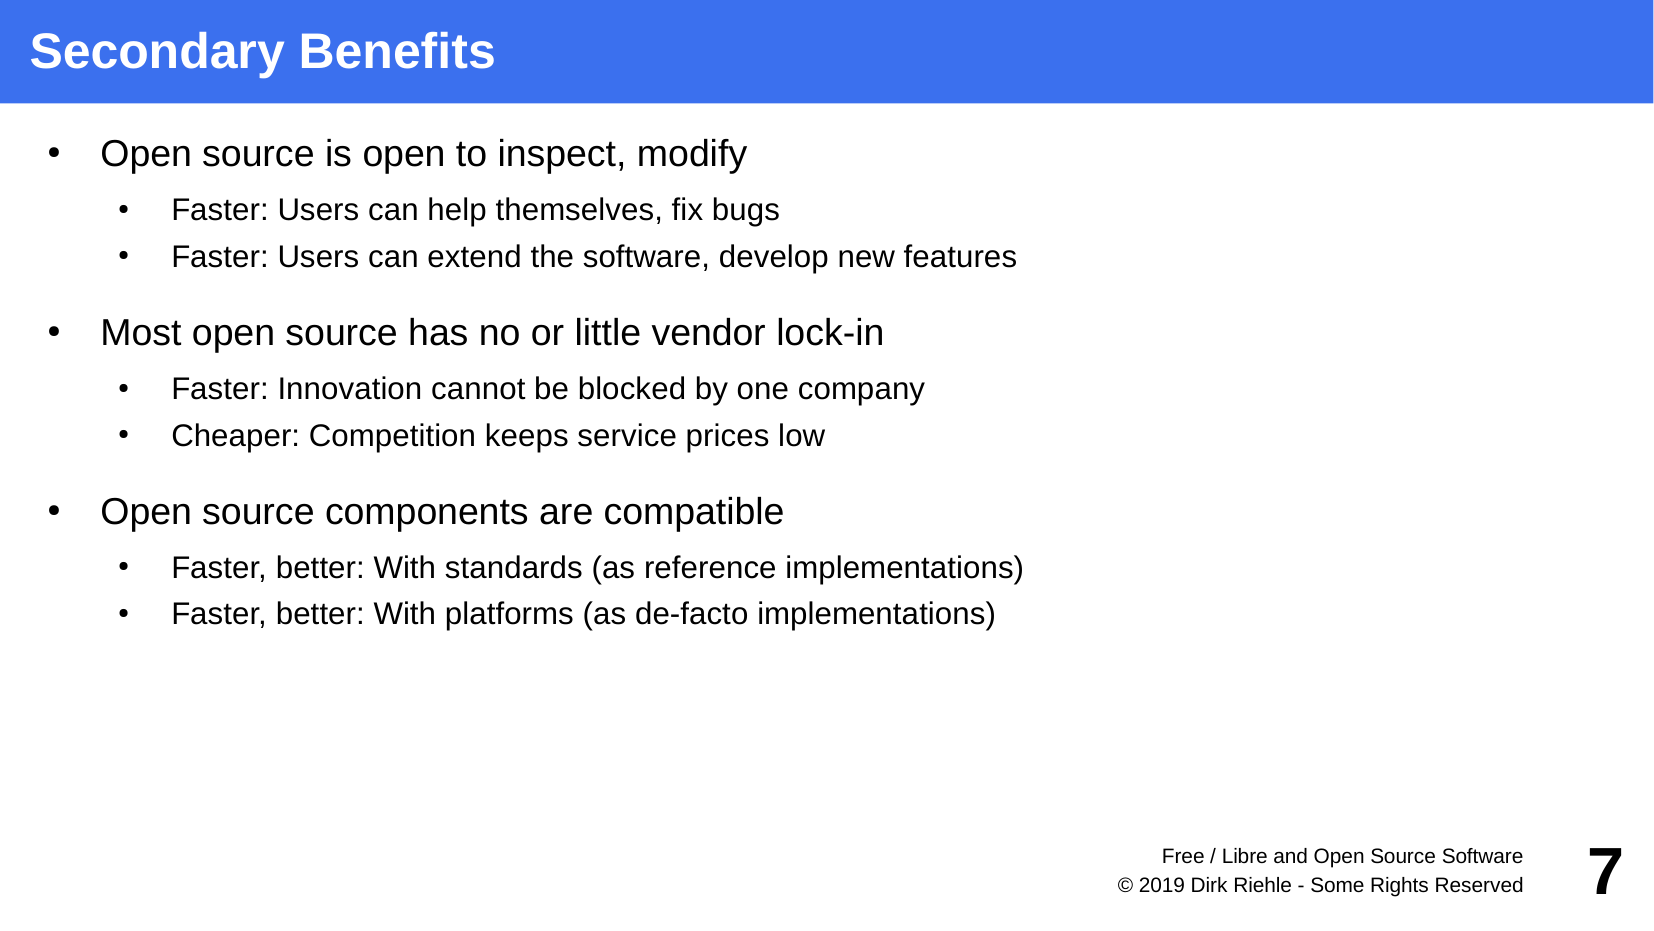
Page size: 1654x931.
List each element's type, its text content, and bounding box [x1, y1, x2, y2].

title Secondary Benefits [0, 0, 1654, 104]
list Open source is open to inspect, modify Faster: Users can help themselves, fix bugs Faster: Users can extend the software, develop new features Most open source has no or little vendor lock-in Faster: Innovation cannot be blocked by one company Cheaper: Competition keeps service prices low Open source components are compatible Faster, better: With standards (as reference implementations) Faster, better: With platforms (as de-facto implementations) [29, 132, 1625, 813]
